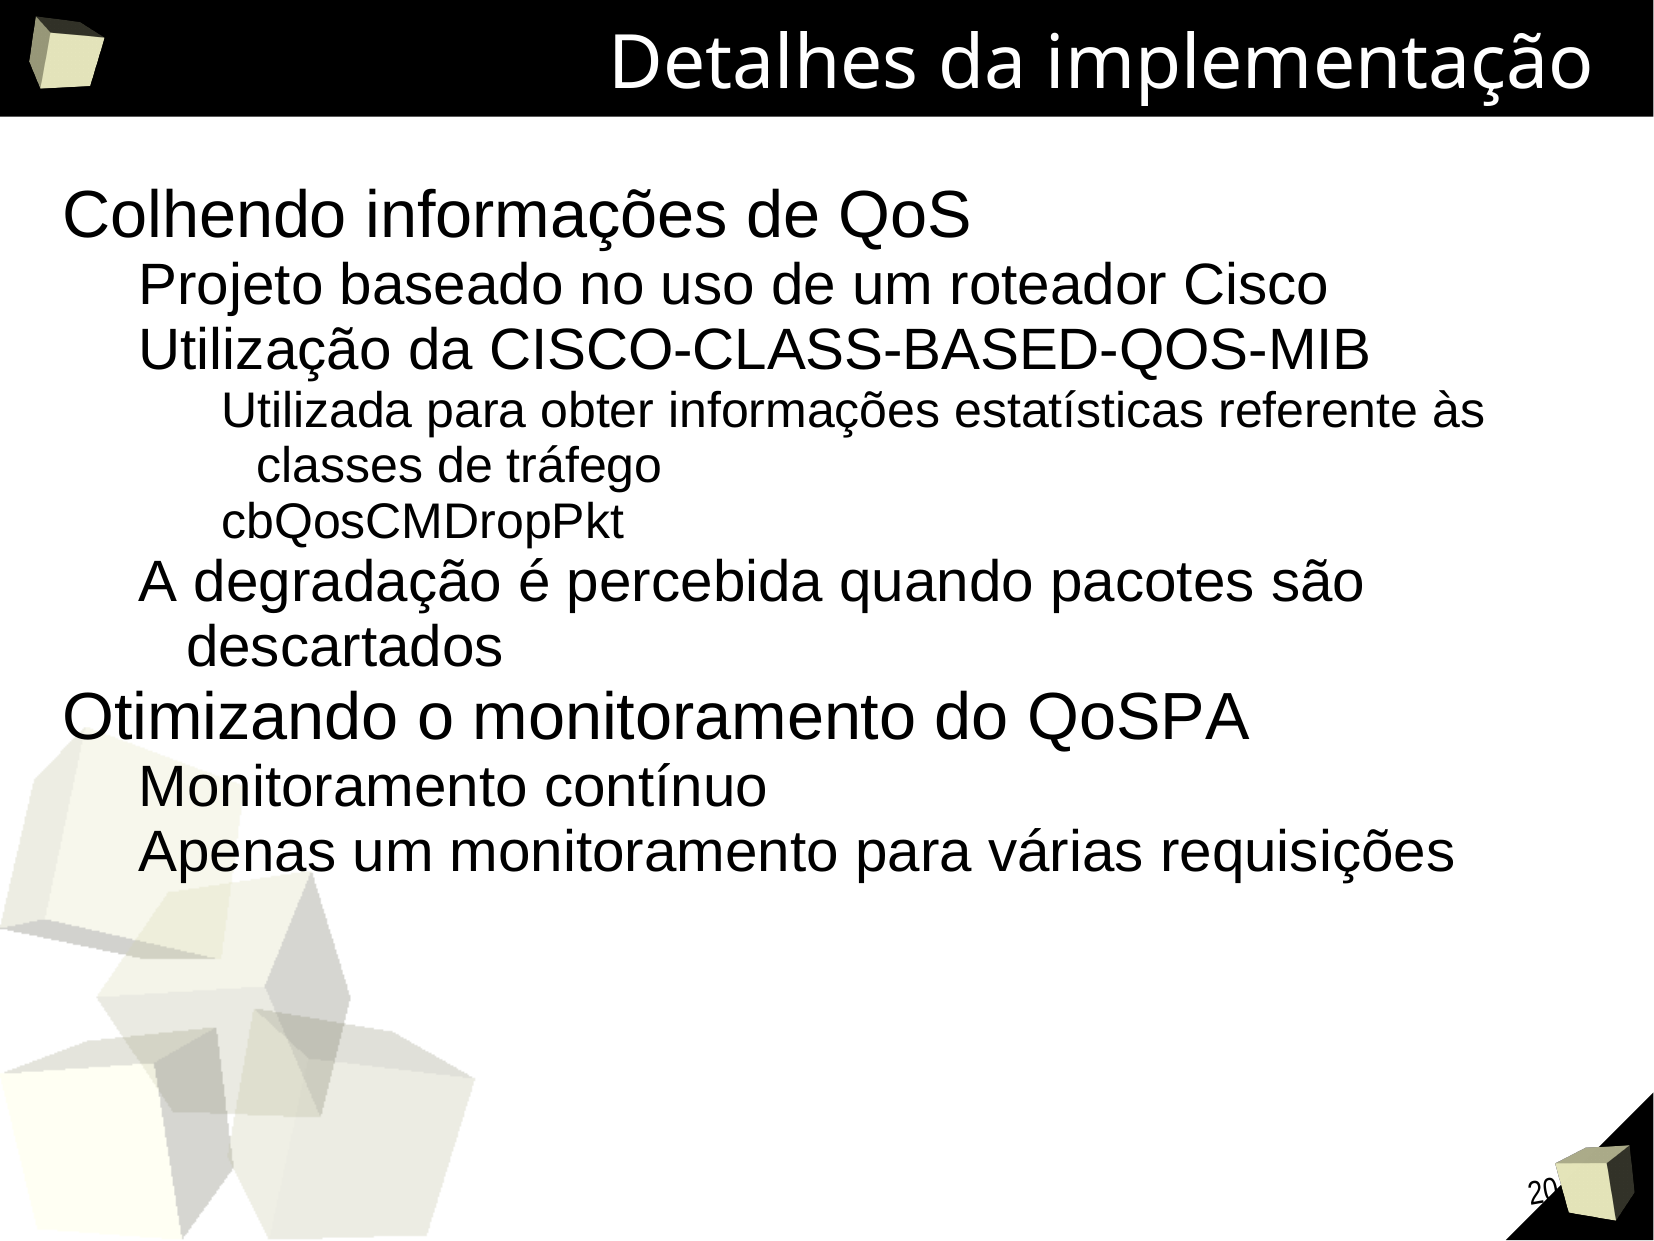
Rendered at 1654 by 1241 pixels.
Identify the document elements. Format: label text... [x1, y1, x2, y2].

title Detalhes da implementação [118, 0, 1595, 119]
list Colhendo informações de QoS Projeto baseado no uso de um roteador Cisco Utilização da CISCO-CLASS-BASED-QOS-MIB Utilizada para obter informações estatísticas referente às classes de tráfego cbQosCMDropPkt A degradação é percebida quando pacotes são descartados Otimizando o monitoramento do QoSPA Monitoramento contínuo Apenas um monitoramento para várias requisições [44, 177, 1612, 981]
picture [0, 726, 477, 1241]
